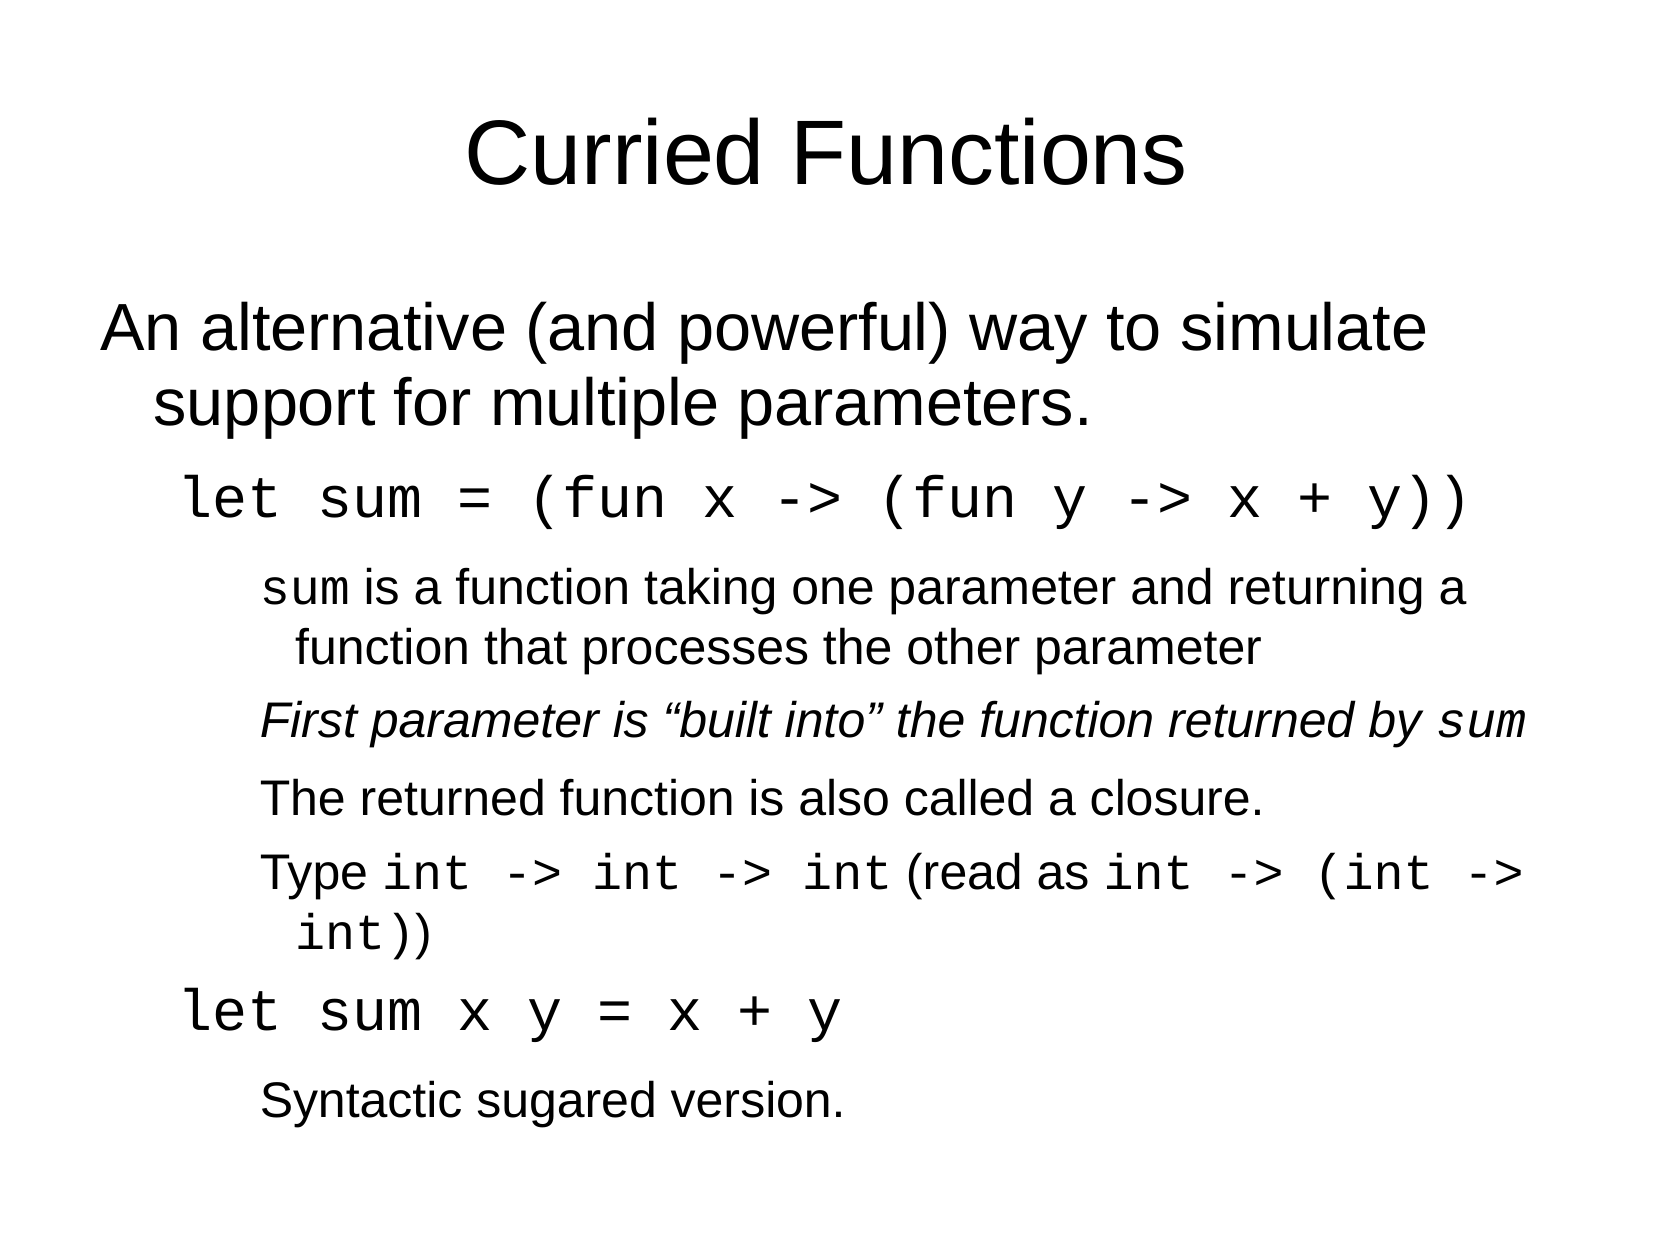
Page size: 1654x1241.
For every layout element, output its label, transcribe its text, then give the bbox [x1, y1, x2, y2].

list An alternative (and powerful) way to simulate support for multiple parameters. let sum = (fun x -> (fun y -> x + y)) sum is a function taking one parameter and returning a function that processes the other parameter First parameter is “built into” the function returned by sum The returned function is also called a closure. Type int -> int -> int (read as int -> (int -> int)) let sum x y = x + y Syntactic sugared version. [82, 290, 1571, 1114]
title Curried Functions [82, 56, 1571, 250]
